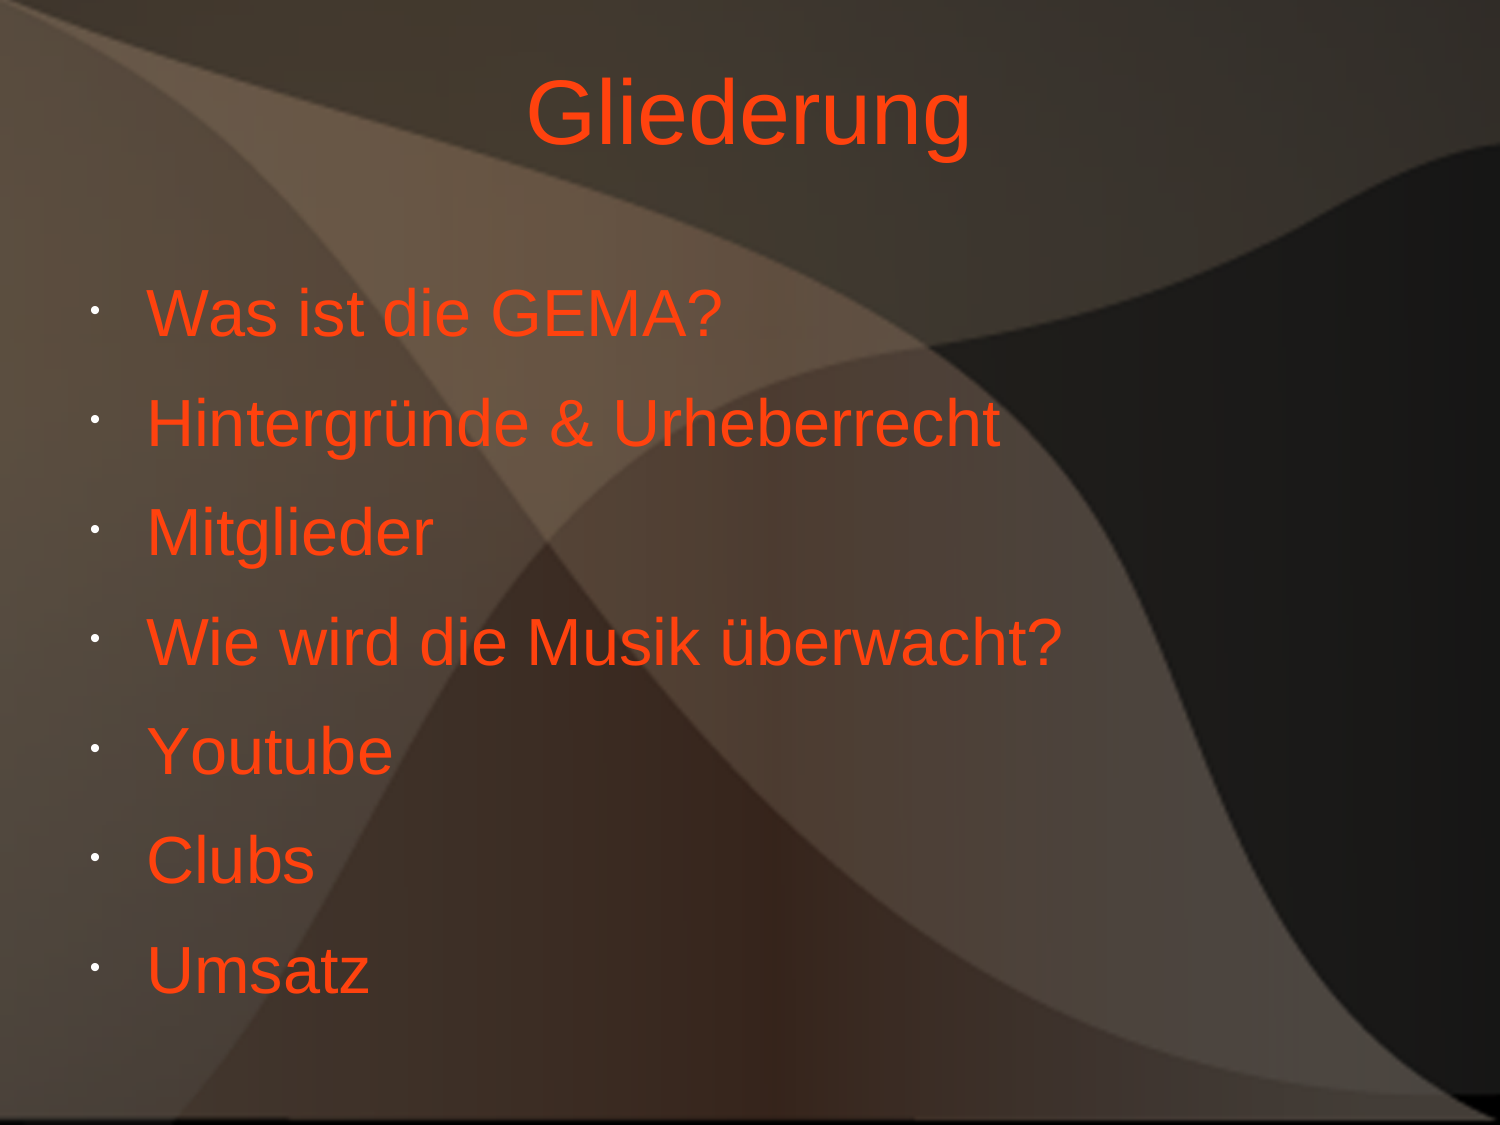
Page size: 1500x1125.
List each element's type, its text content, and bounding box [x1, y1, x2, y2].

picture [0, 0, 1500, 1125]
title Gliederung [75, 45, 1425, 233]
list Was ist die GEMA? Hintergründe & Urheberrecht Mitglieder Wie wird die Musik überwacht? Youtube Clubs Umsatz [75, 262, 1425, 1040]
